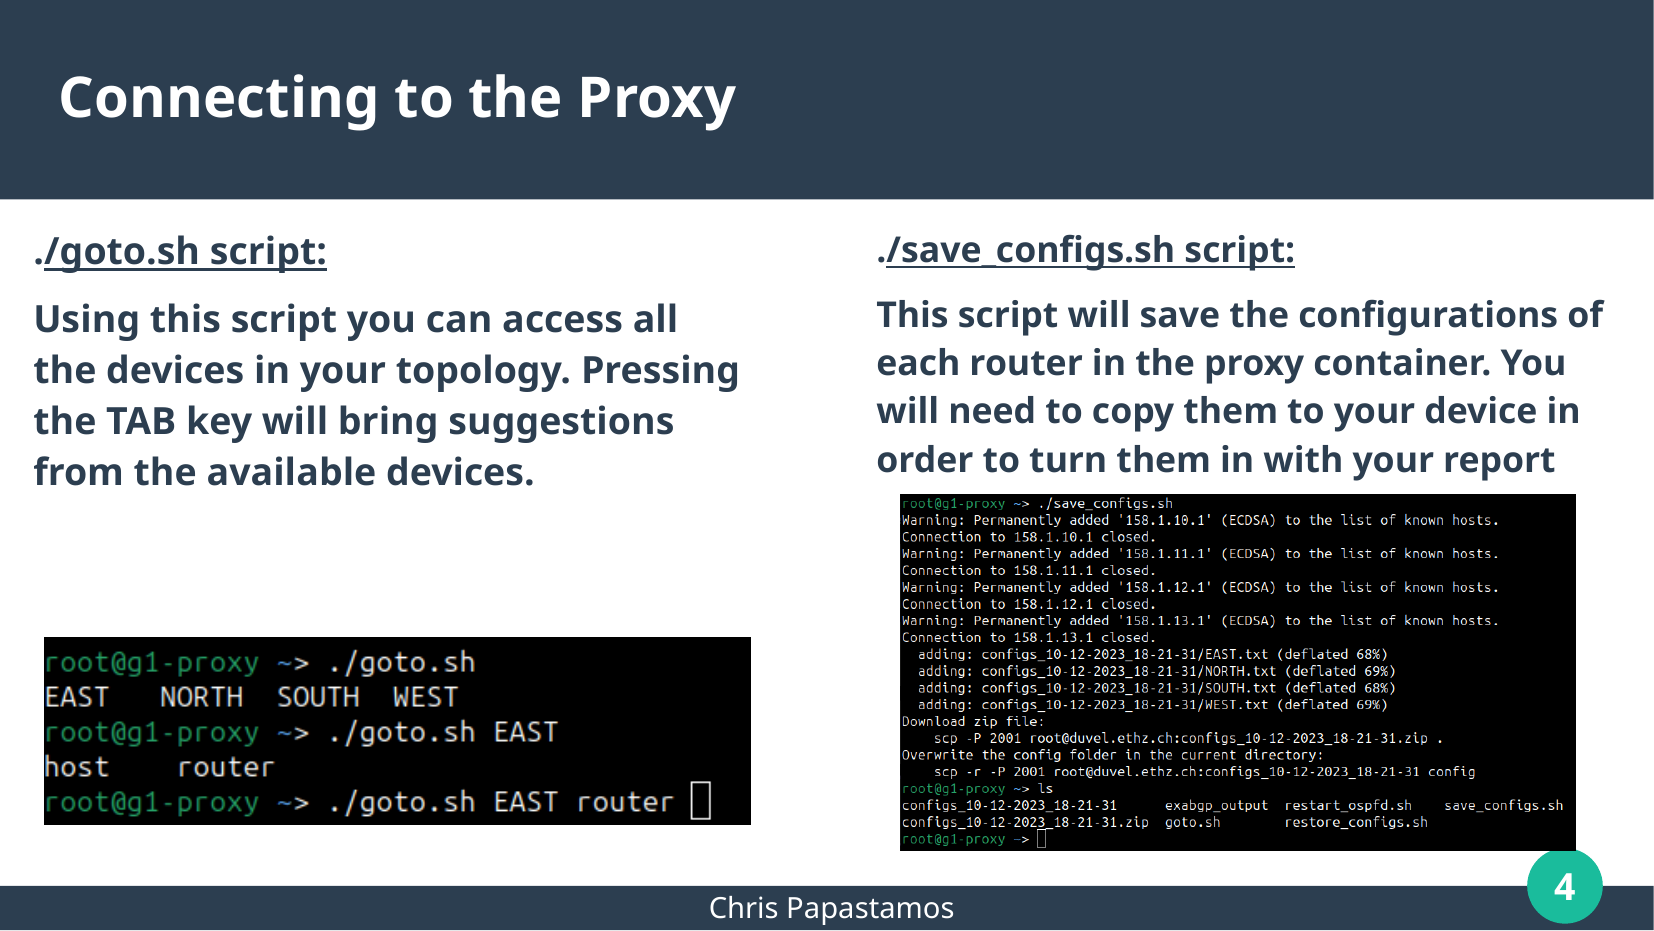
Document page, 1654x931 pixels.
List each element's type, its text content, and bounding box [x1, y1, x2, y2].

list ./save_configs.sh script: This script will save the configurations of each router in the proxy container. You will need to copy them to your device in order to turn them in with your report [809, 225, 1613, 488]
list ./goto.sh script: Using this script you can access all the devices in your topology. Pressing the TAB key will bring suggestions from the available devices. [0, 225, 751, 638]
picture [900, 494, 1576, 851]
title Connecting to the Proxy [59, 37, 1595, 156]
picture [44, 637, 751, 826]
text_box Chris Papastamos [638, 888, 1026, 926]
